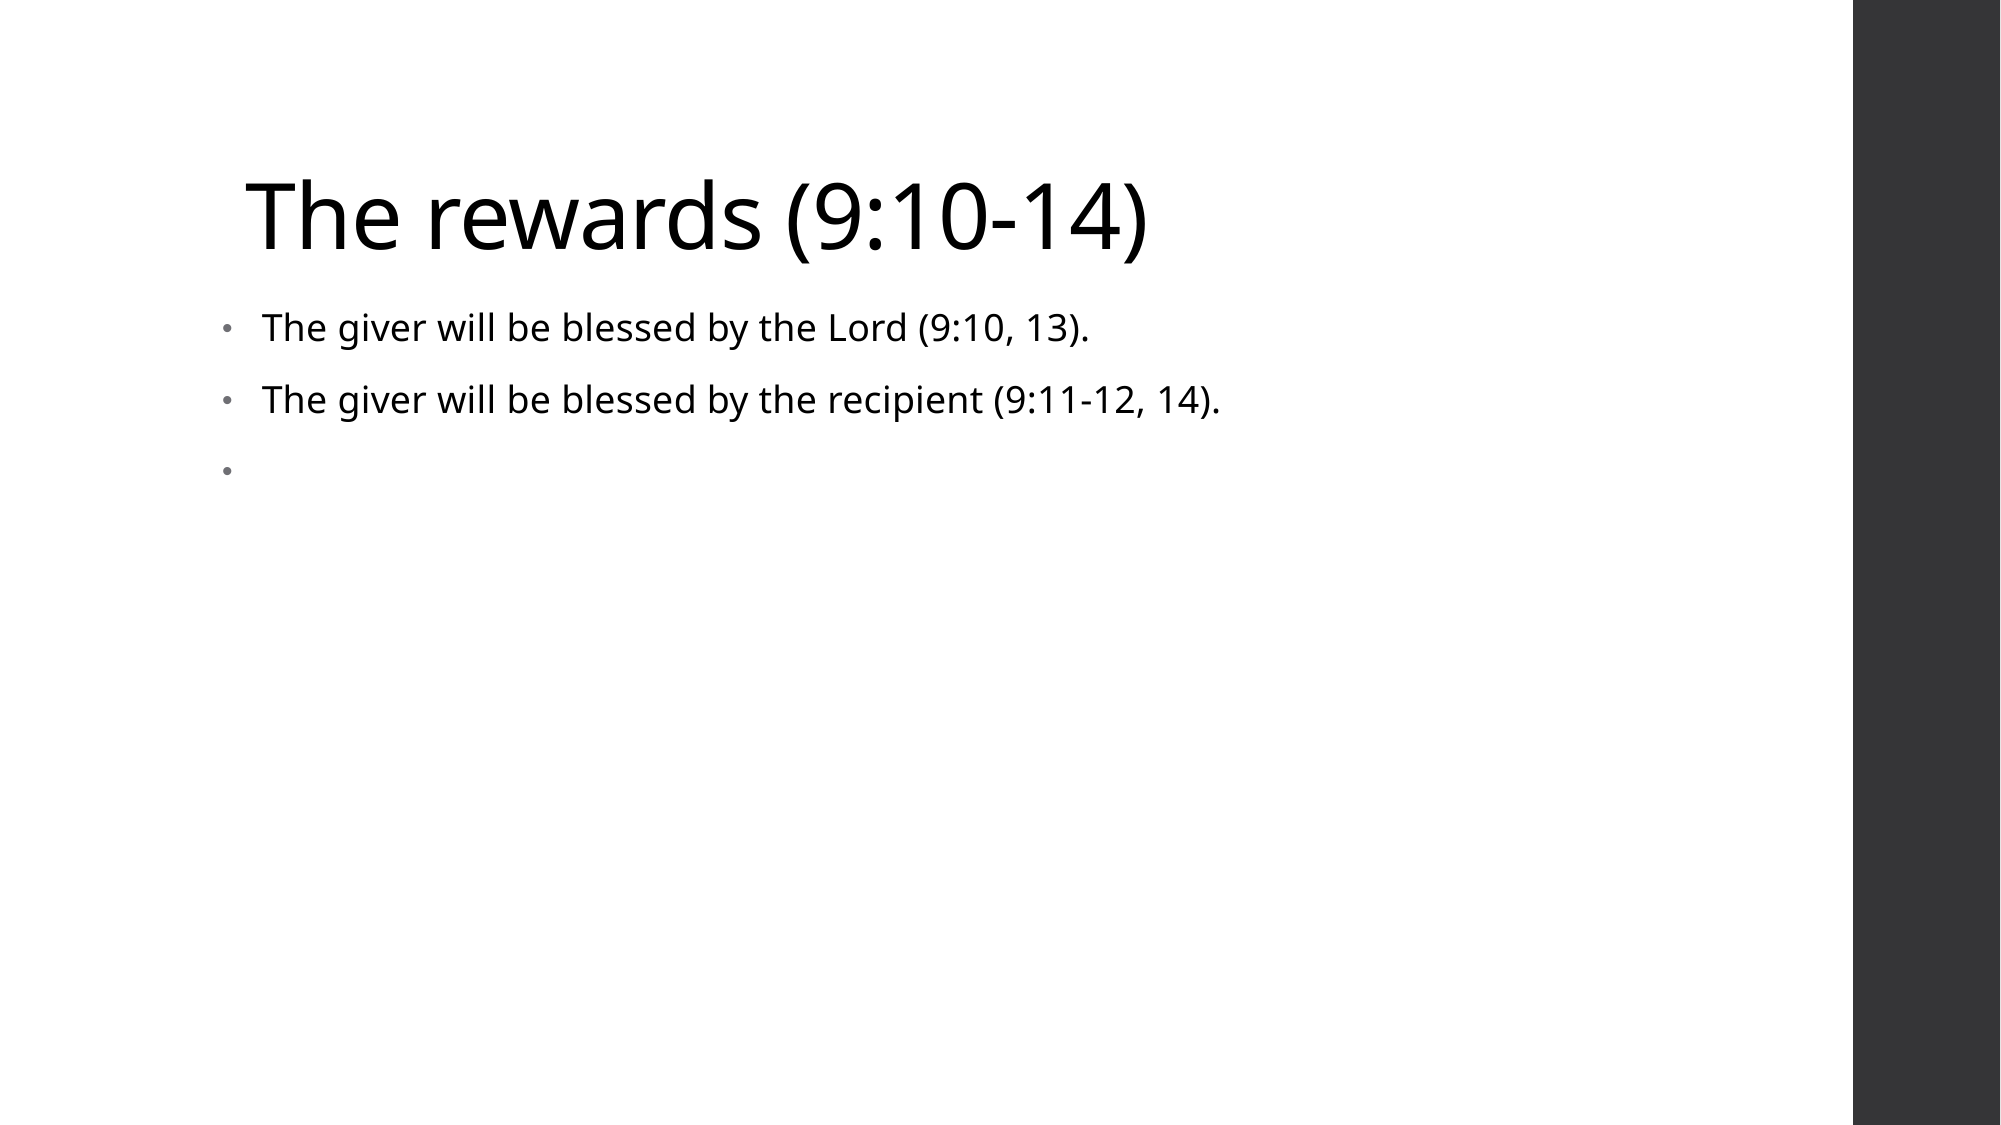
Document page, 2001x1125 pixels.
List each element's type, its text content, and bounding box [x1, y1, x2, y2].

title The rewards (9:10-14) [206, 60, 1797, 278]
list The giver will be blessed by the Lord (9:10, 13). The giver will be blessed by the recipient (9:11-12, 14). [206, 299, 1617, 1014]
